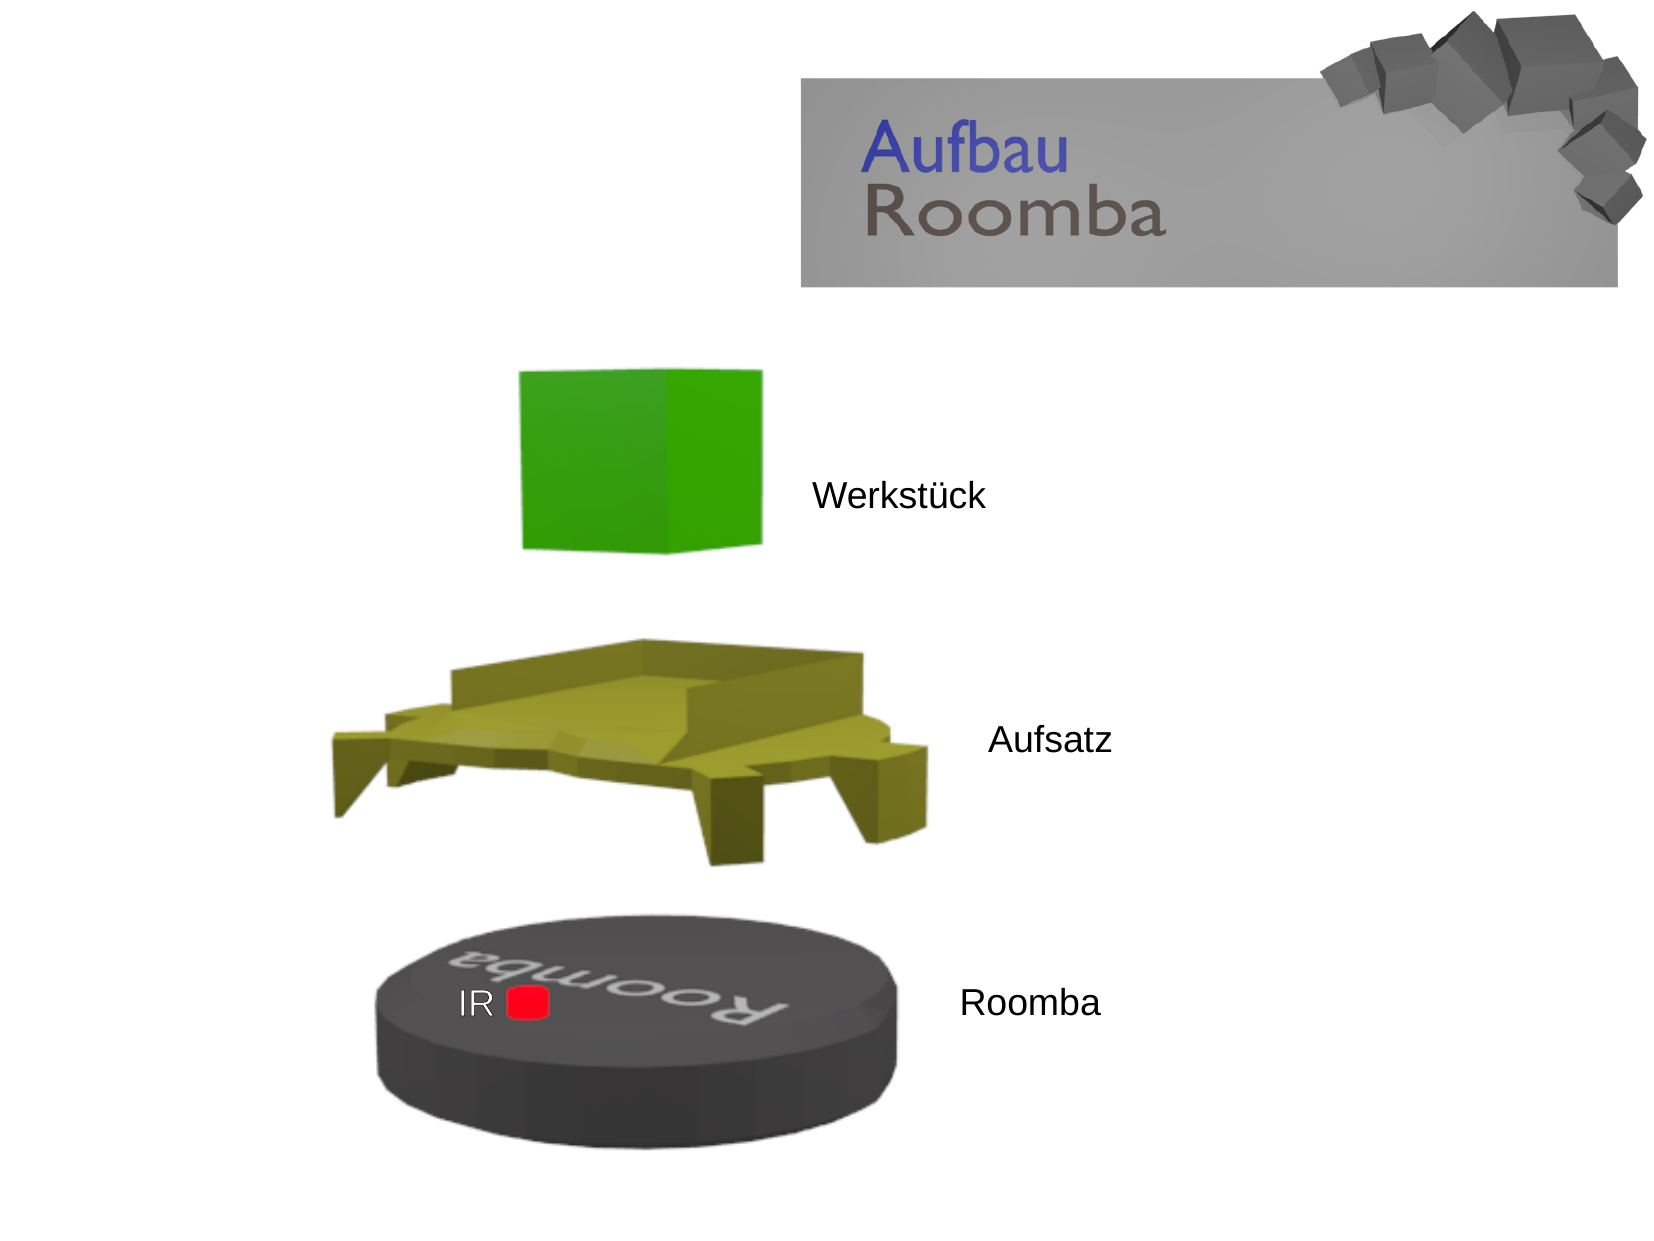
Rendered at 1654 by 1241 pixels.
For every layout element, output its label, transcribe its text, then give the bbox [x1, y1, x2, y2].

picture [298, 0, 1654, 1240]
text_box Aufsatz [973, 710, 1128, 768]
text_box Roomba [944, 974, 1116, 1032]
text_box IR [442, 974, 511, 1034]
text_box Werkstück [797, 467, 1002, 525]
